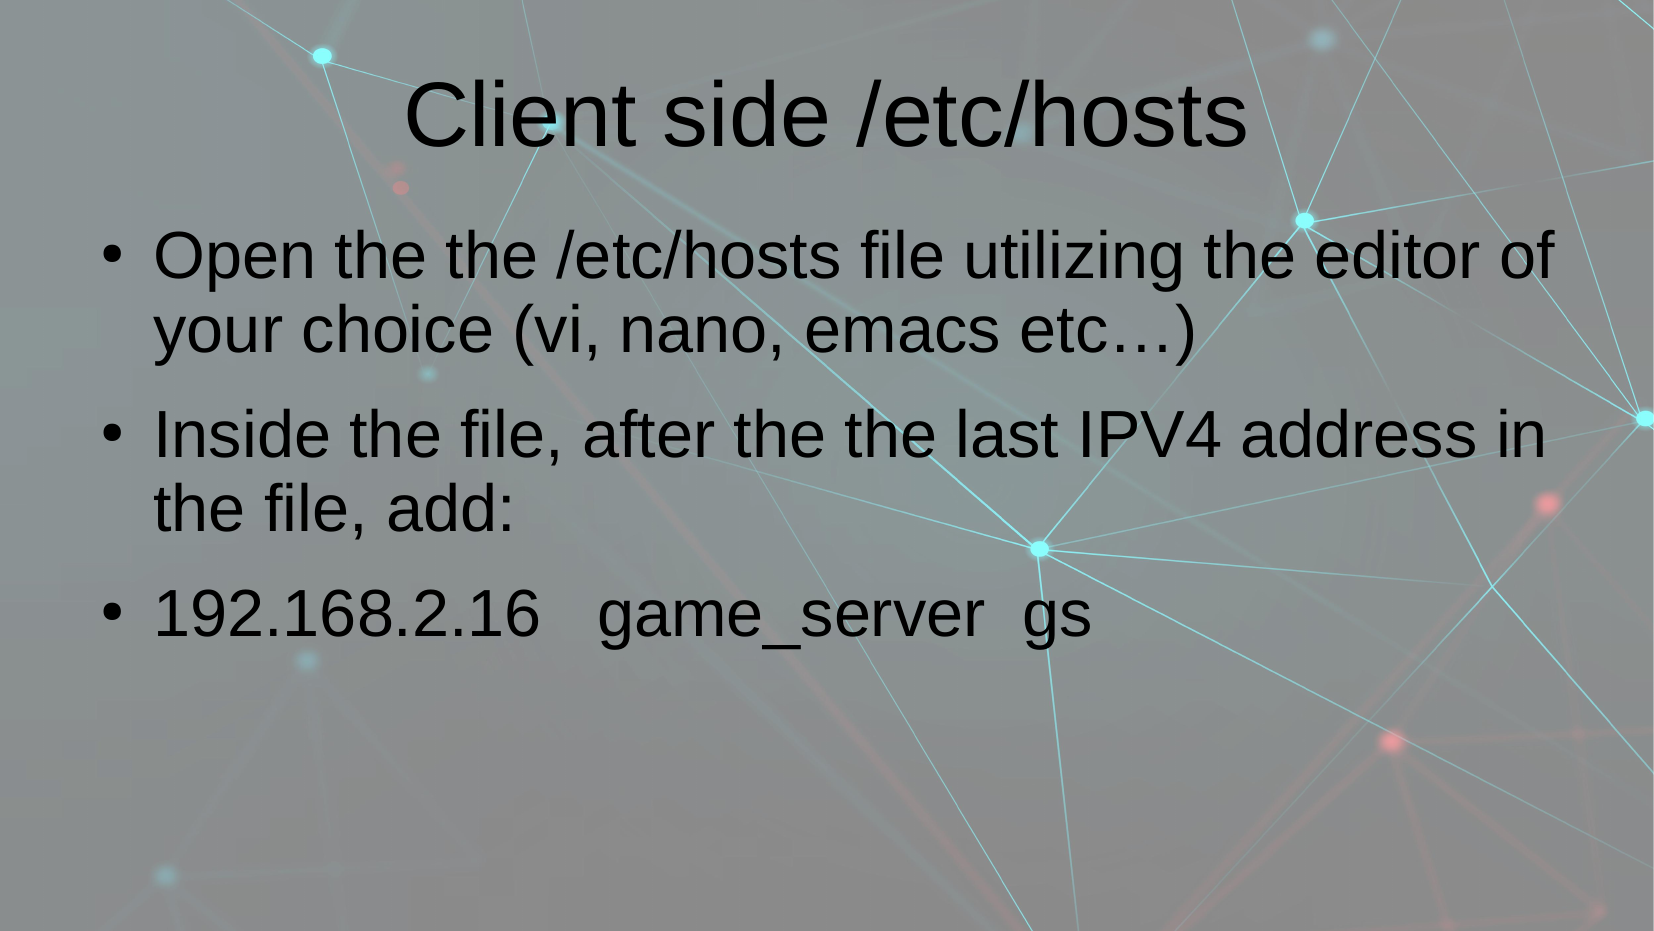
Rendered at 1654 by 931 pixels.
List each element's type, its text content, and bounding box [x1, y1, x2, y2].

picture [0, 0, 1654, 931]
list Open the the /etc/hosts file utilizing the editor of your choice (vi, nano, emacs etc…) Inside the file, after the the last IPV4 address in the file, add: 192.168.2.16 game_server gs [82, 217, 1571, 758]
title Client side /etc/hosts [82, 37, 1571, 193]
